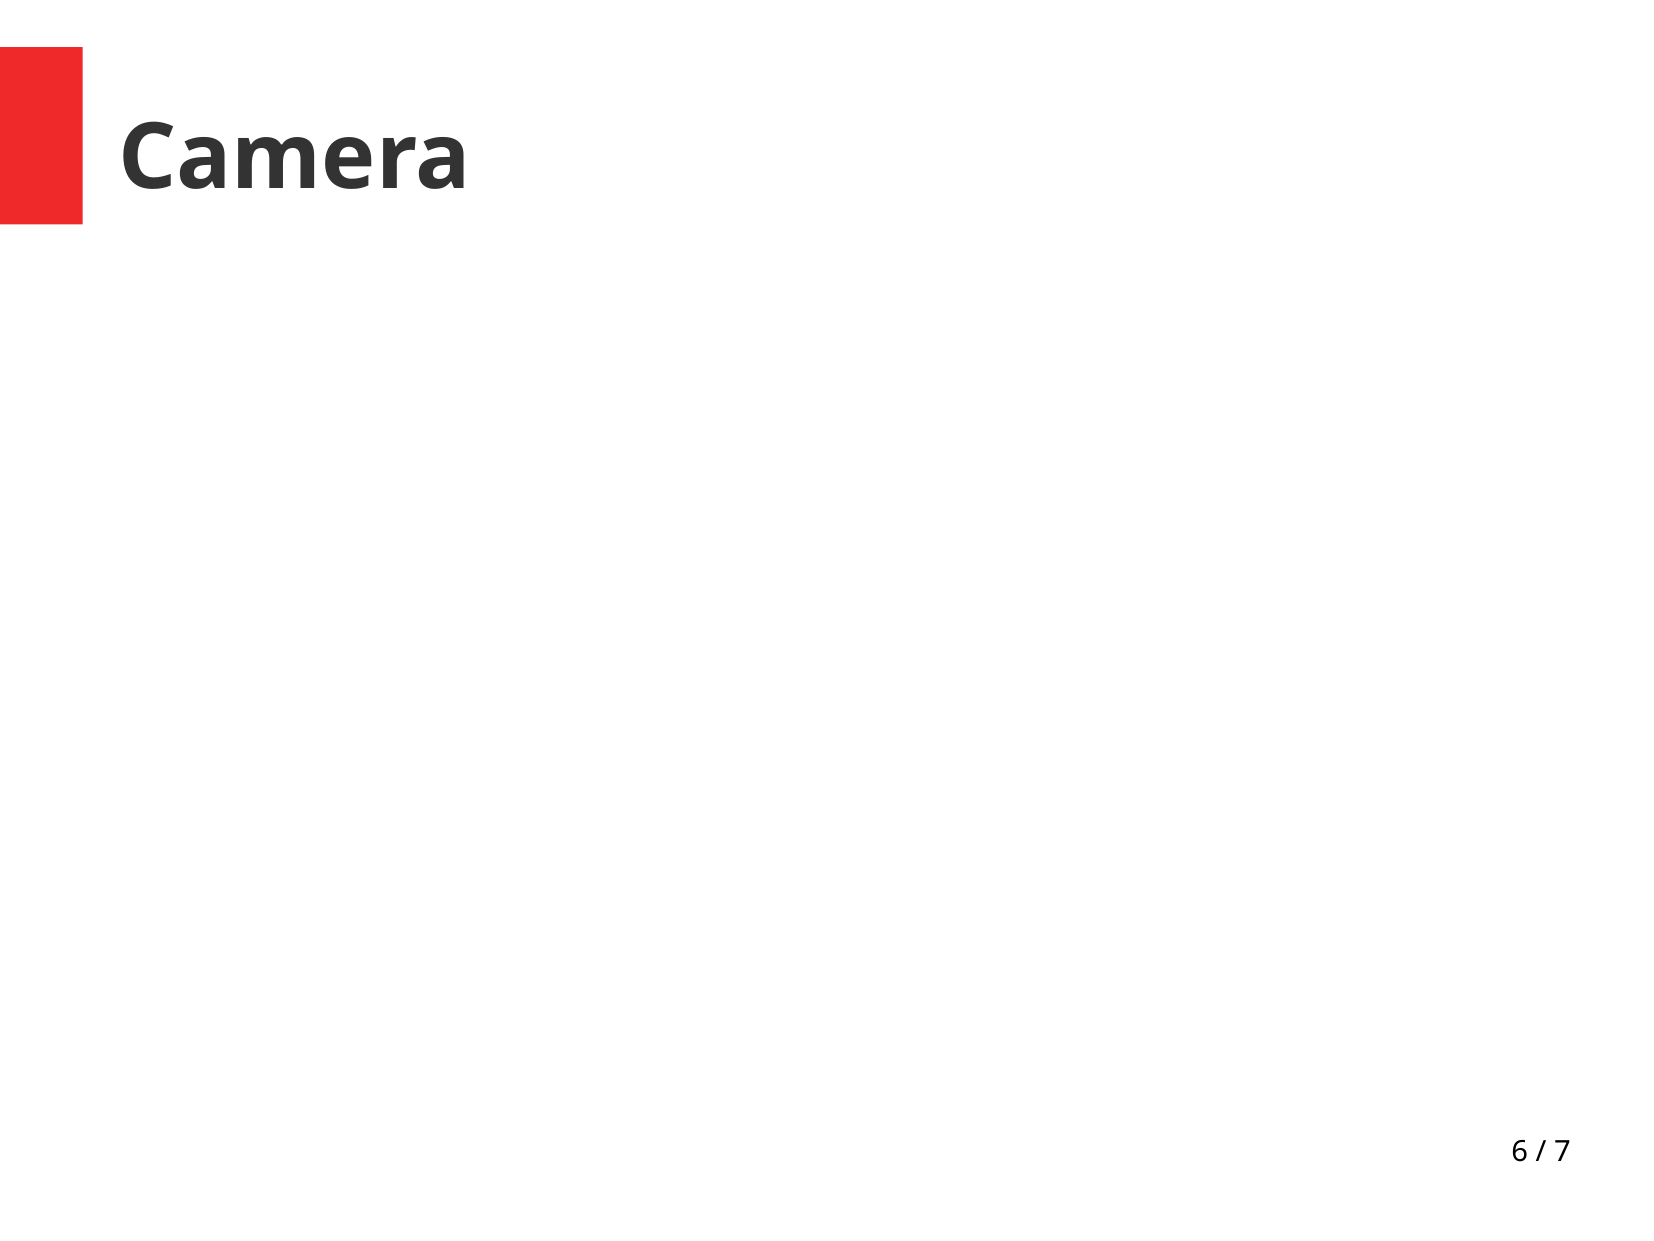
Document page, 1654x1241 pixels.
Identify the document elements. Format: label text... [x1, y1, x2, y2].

title Camera [118, 49, 1571, 257]
